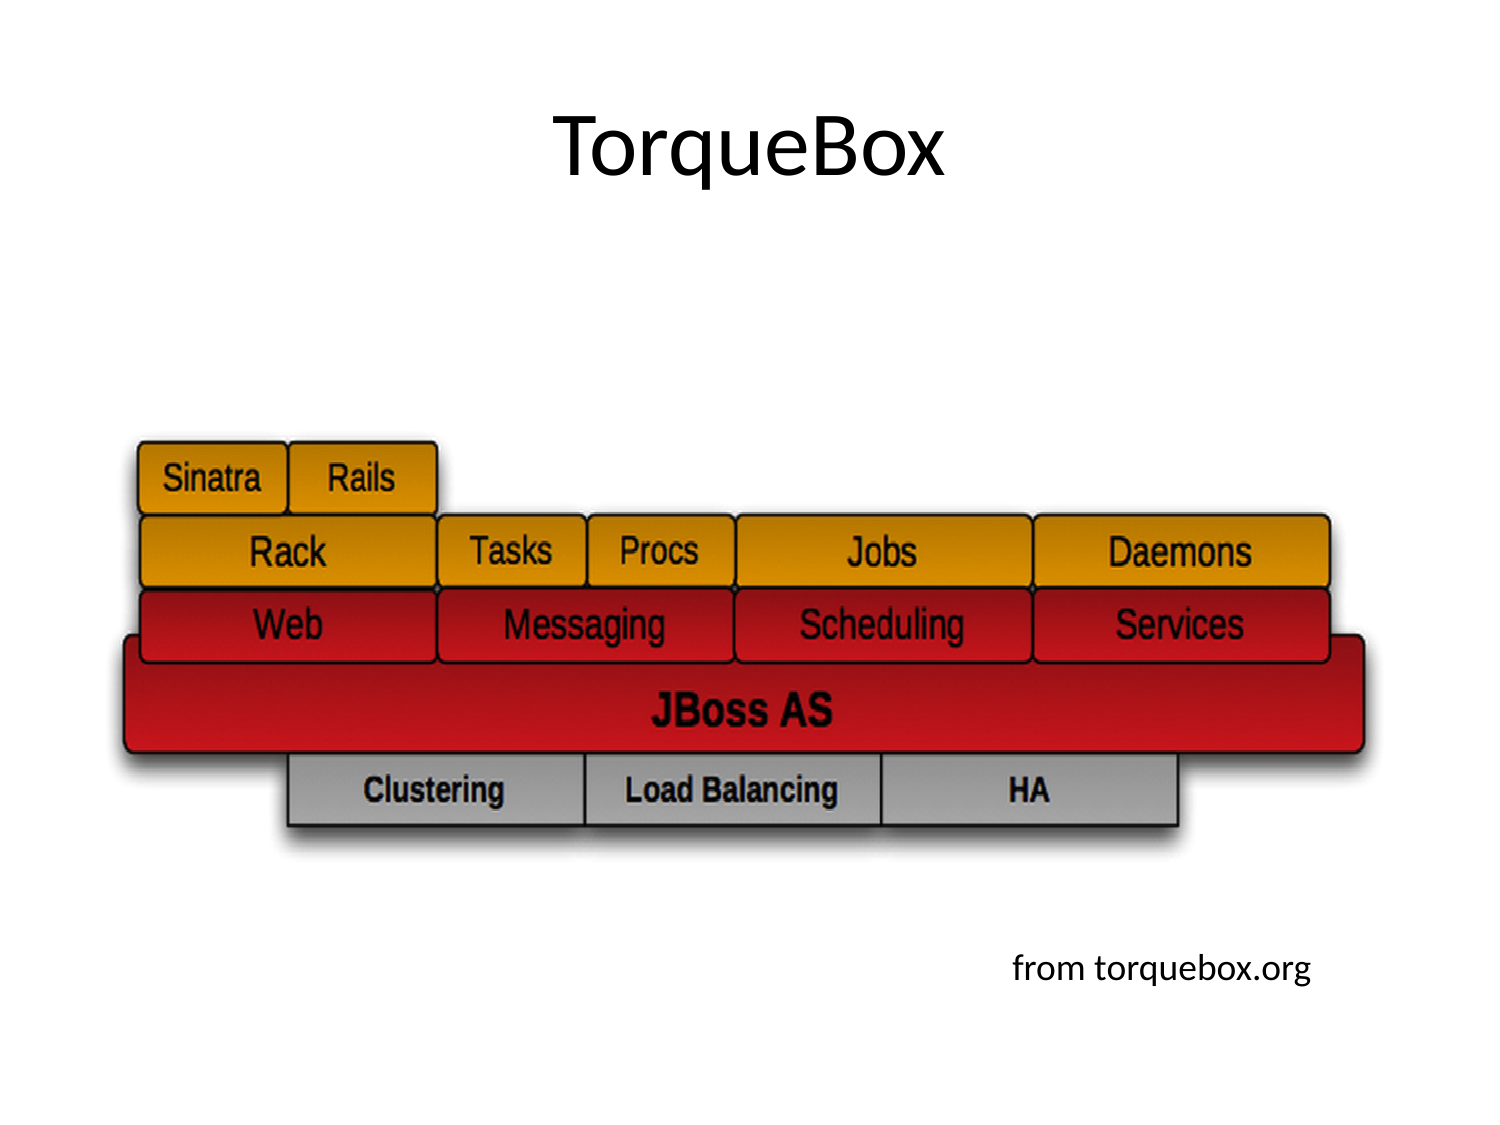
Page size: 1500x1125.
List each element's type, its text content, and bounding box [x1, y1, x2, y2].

title TorqueBox [75, 45, 1425, 233]
picture [105, 419, 1396, 871]
text_box from torquebox.org [997, 944, 1330, 1006]
